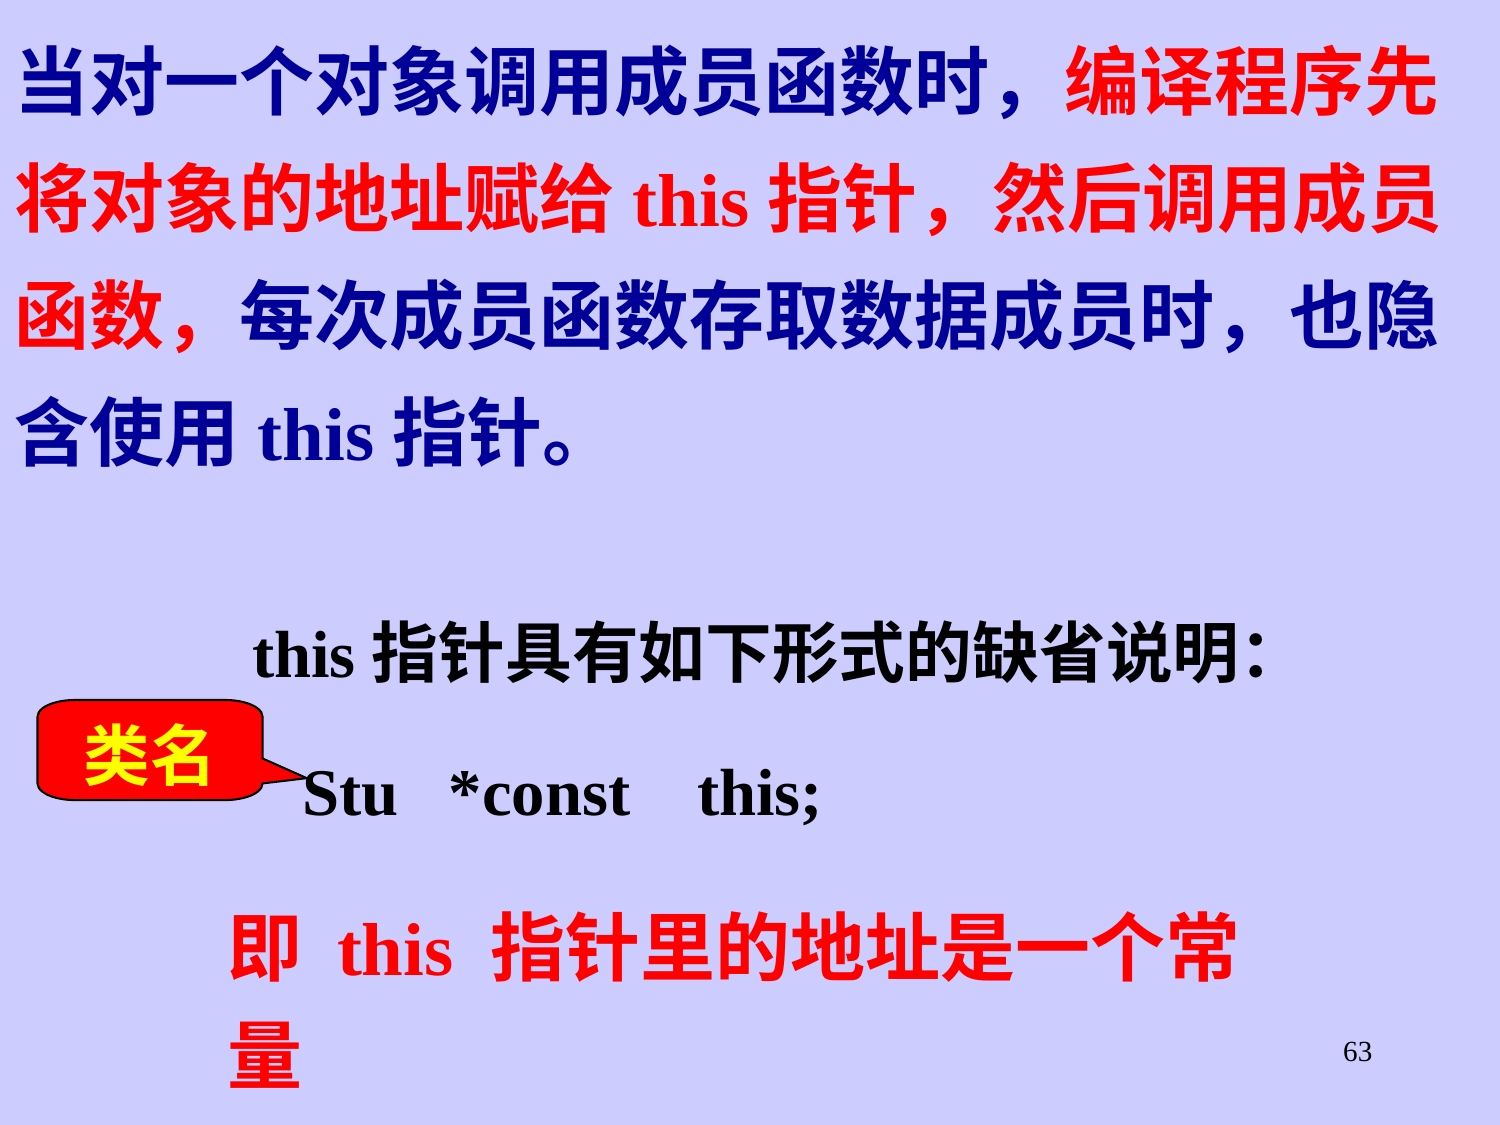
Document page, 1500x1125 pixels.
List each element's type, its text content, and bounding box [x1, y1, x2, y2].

text_box <编号> [1300, 1025, 1388, 1101]
text_box 当对一个对象调用成员函数时，编译程序先将对象的地址赋给this指针，然后调用成员函数，每次成员函数存取数据成员时，也隐含使用this指针。 [0, 0, 1500, 484]
text_box 类名 [37, 699, 307, 801]
text_box this指针具有如下形式的缺省说明： Stu *const this; [237, 587, 1450, 837]
text_box 即 this 指针里的地址是一个常量 [212, 874, 1300, 1107]
